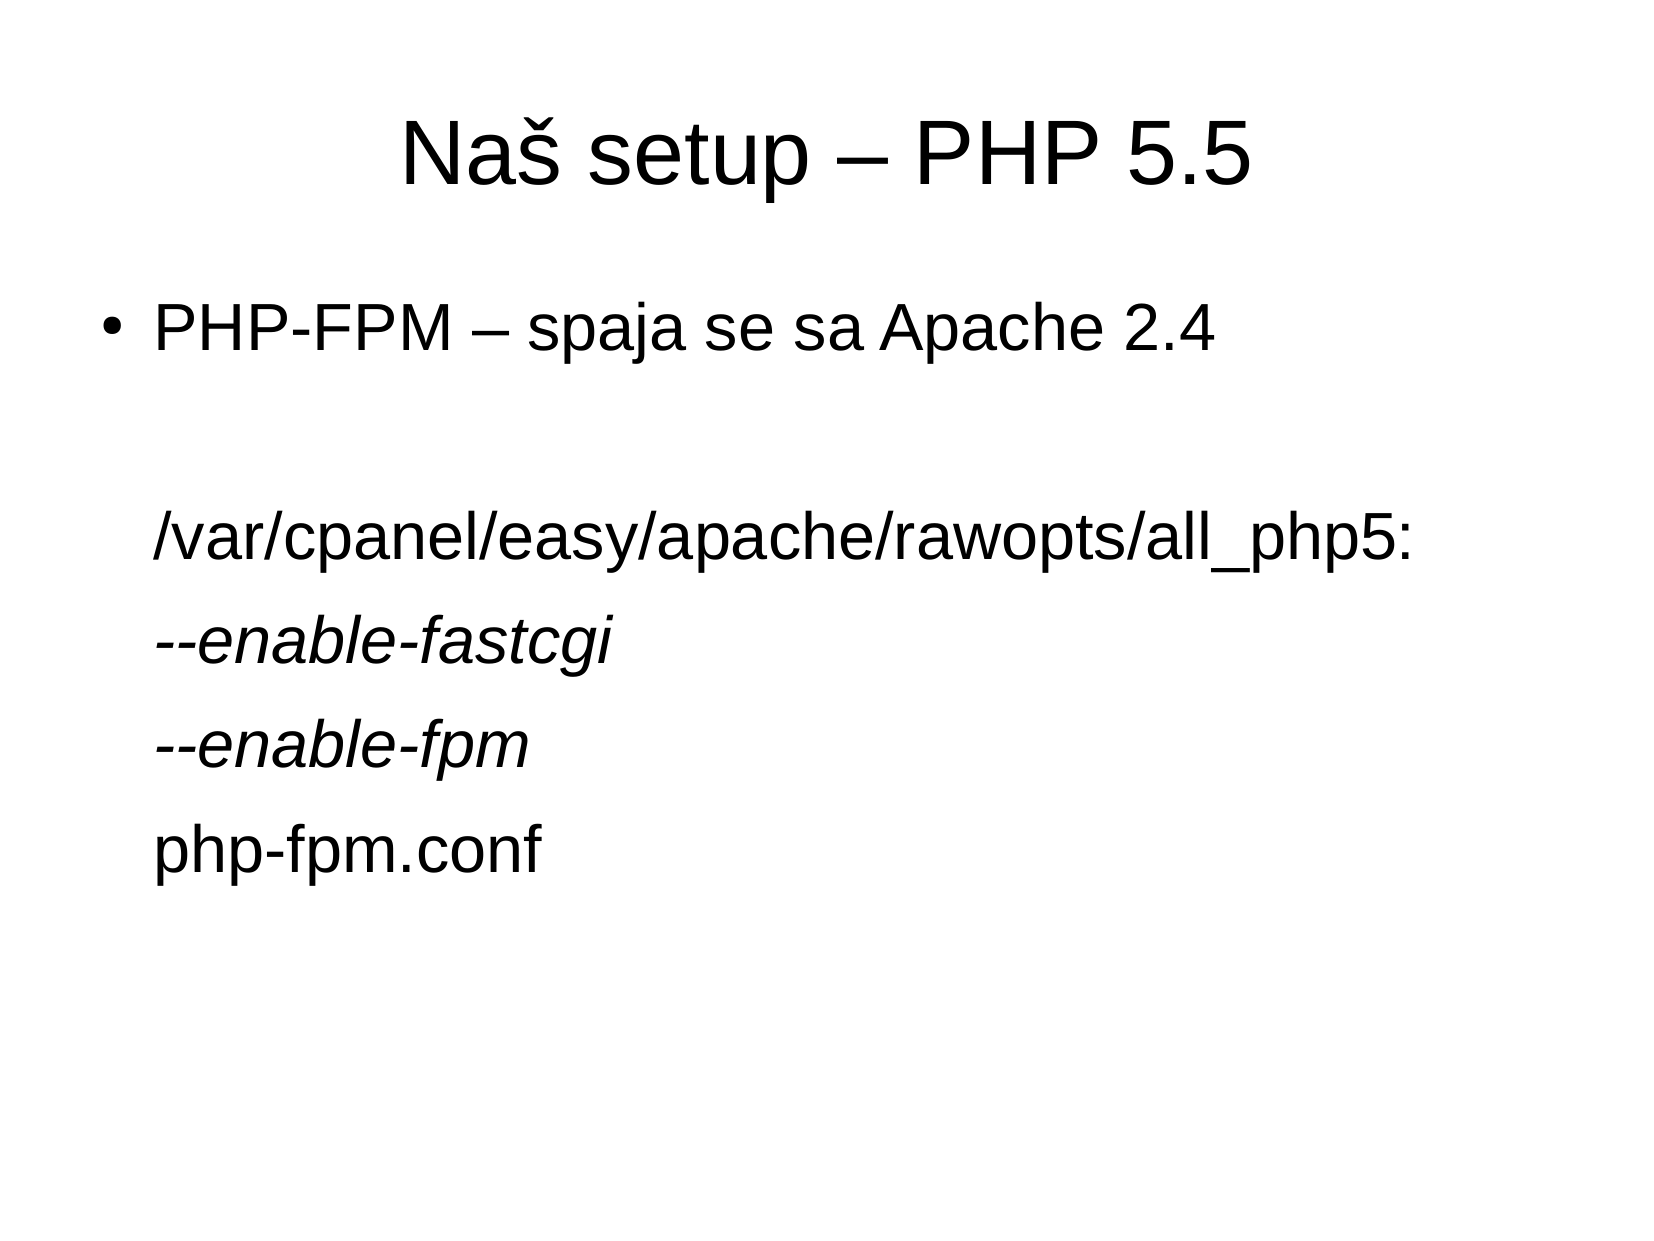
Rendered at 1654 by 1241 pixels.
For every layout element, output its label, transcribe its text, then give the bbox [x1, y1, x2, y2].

title Naš setup – PHP 5.5 [82, 49, 1571, 257]
list PHP-FPM – spaja se sa Apache 2.4 /var/cpanel/easy/apache/rawopts/all_php5: --enable-fastcgi --enable-fpm php-fpm.conf [82, 290, 1571, 1010]
